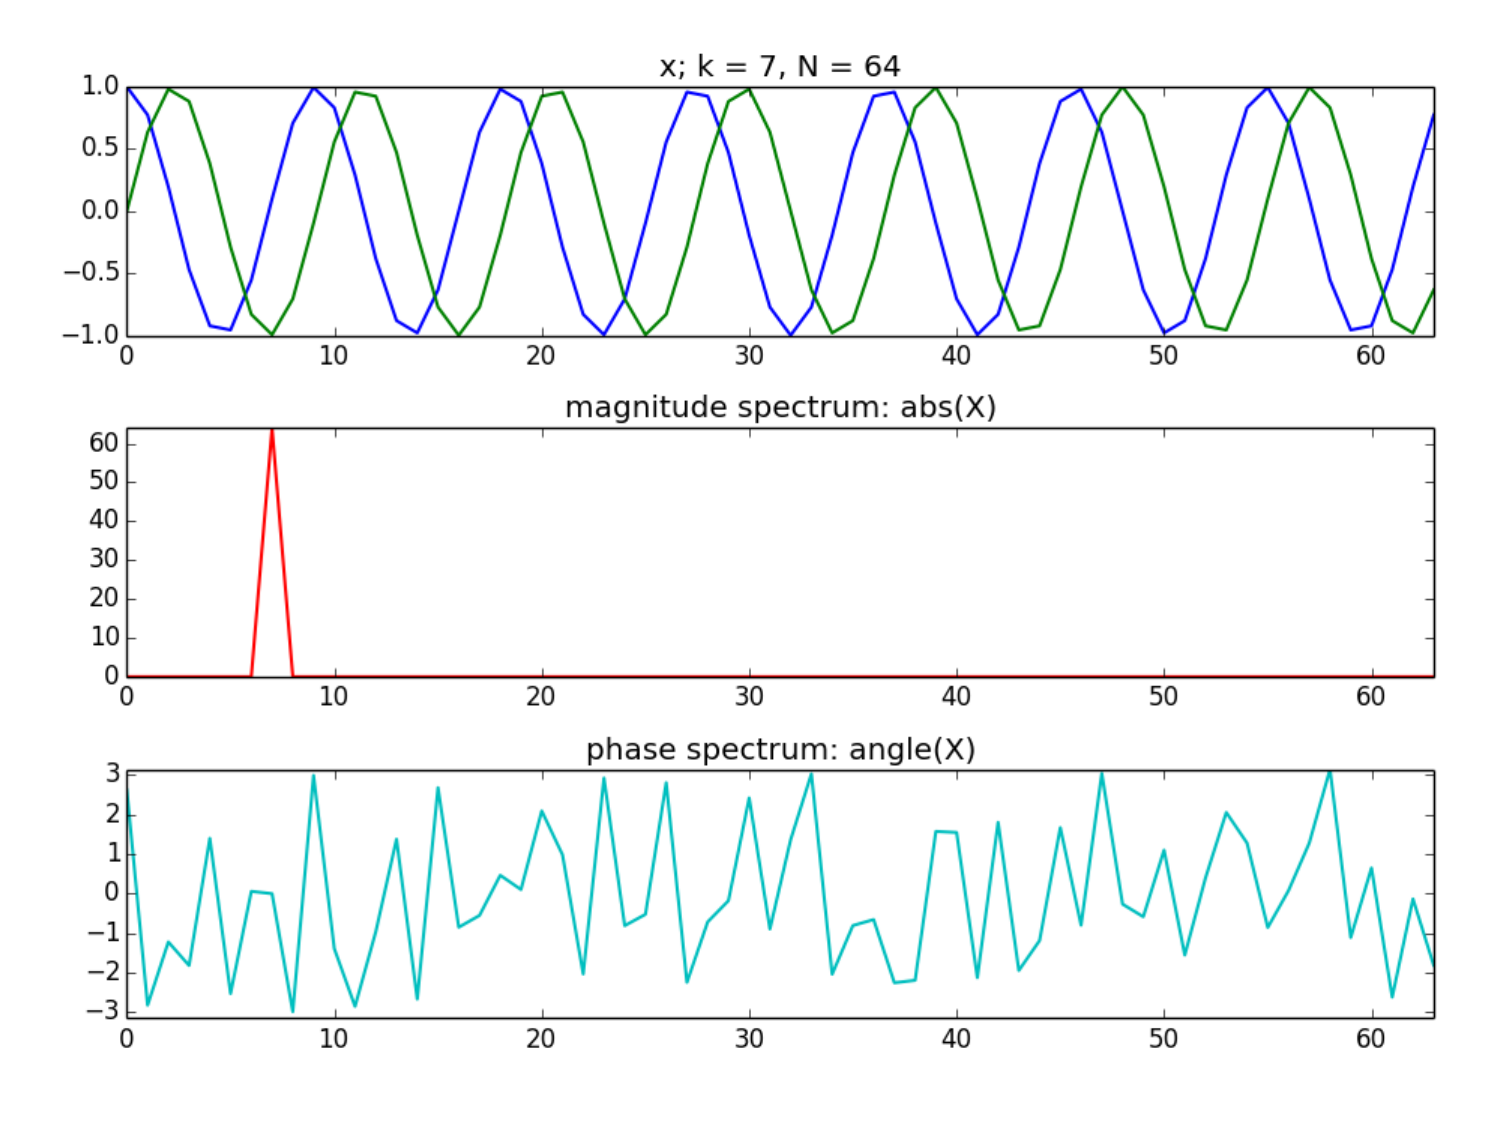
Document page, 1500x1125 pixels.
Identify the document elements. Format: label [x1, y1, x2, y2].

picture [35, 27, 1461, 1078]
